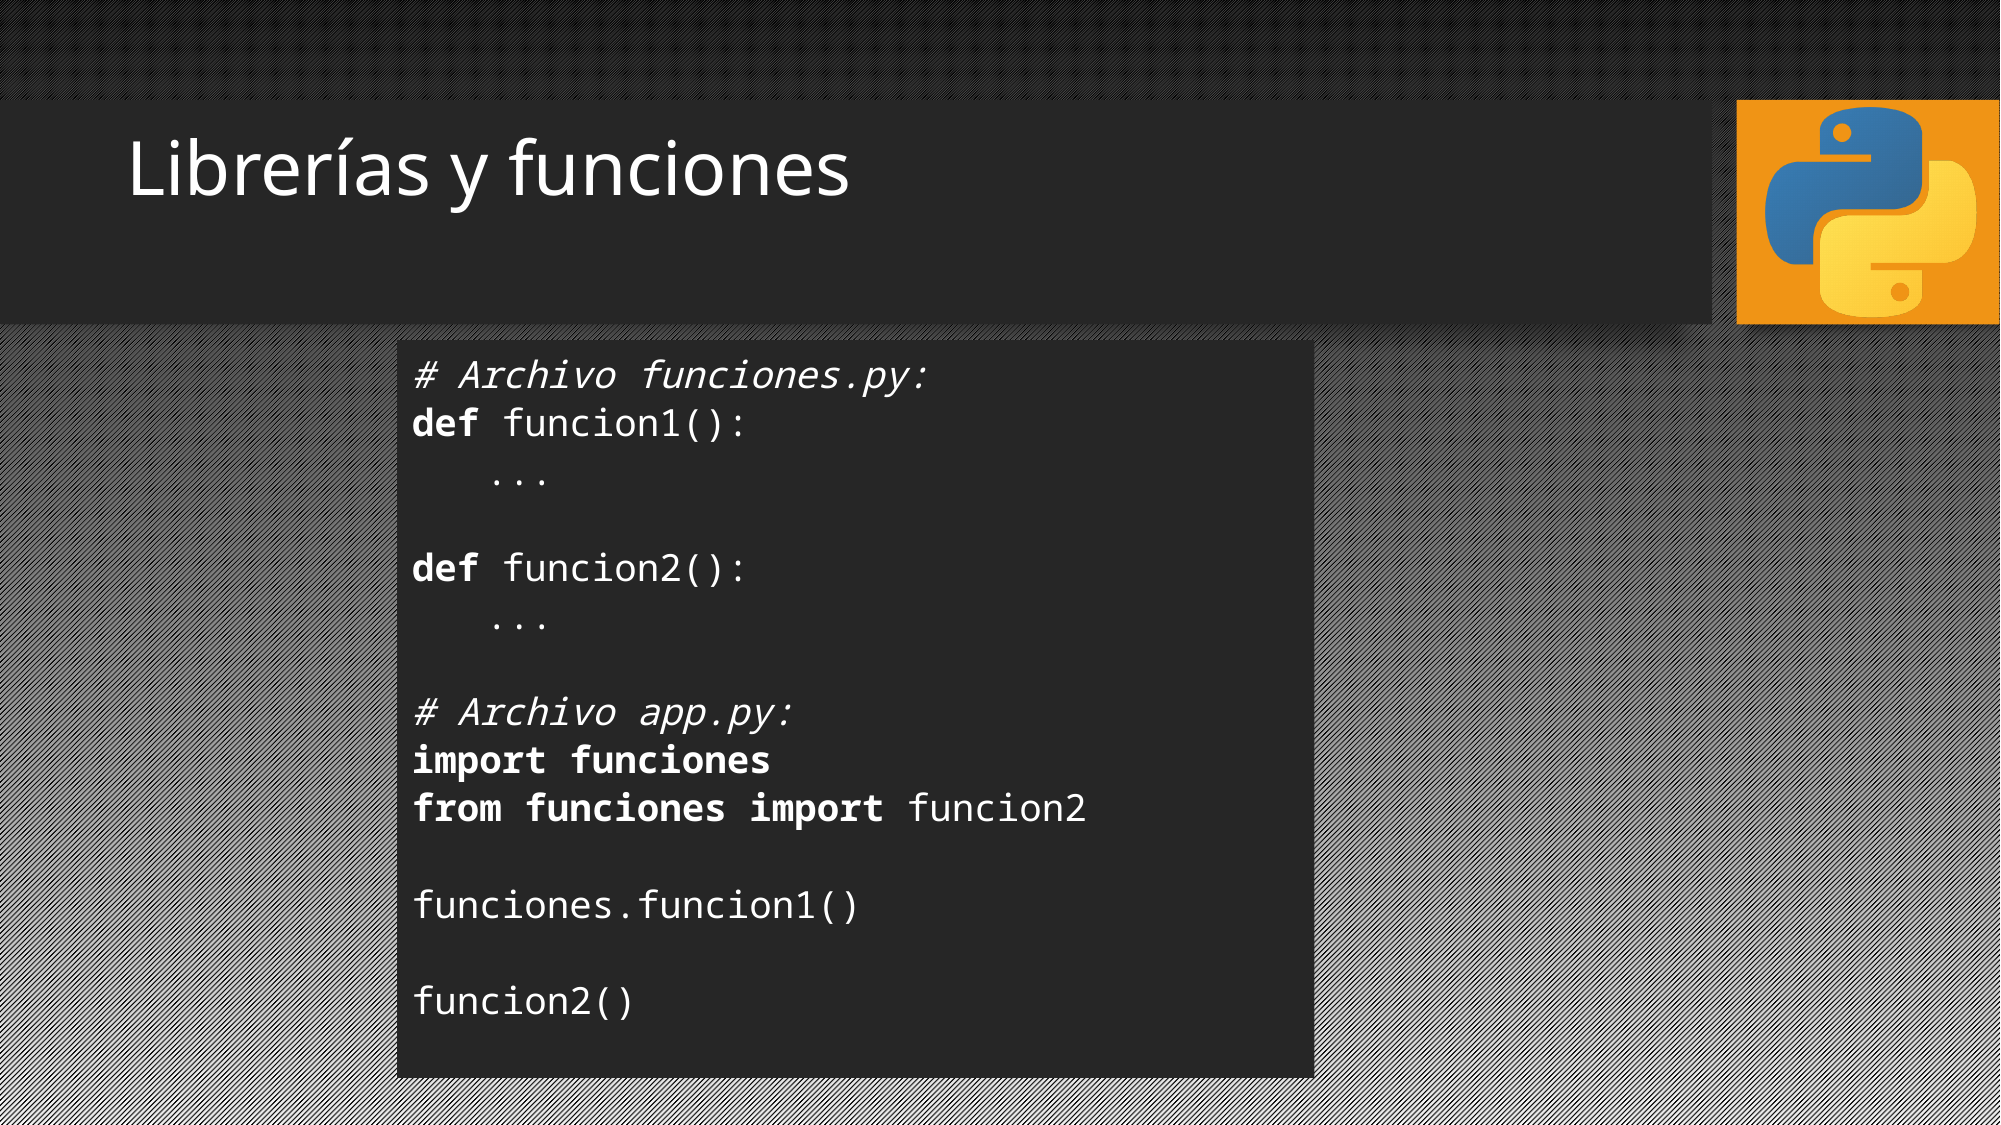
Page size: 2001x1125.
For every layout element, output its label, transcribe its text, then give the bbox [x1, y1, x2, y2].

picture [1765, 107, 1977, 318]
picture [0, 0, 2000, 1125]
list [1315, 383, 1879, 1078]
title Librerías y funciones [111, 123, 1689, 301]
list [111, 383, 397, 1078]
text_box # Archivo funciones.py: def funcion1(): ... def funcion2(): ... # Archivo app.py: import funciones from funciones import funcion2 funciones.funcion1() funcion2() [397, 340, 1315, 1078]
